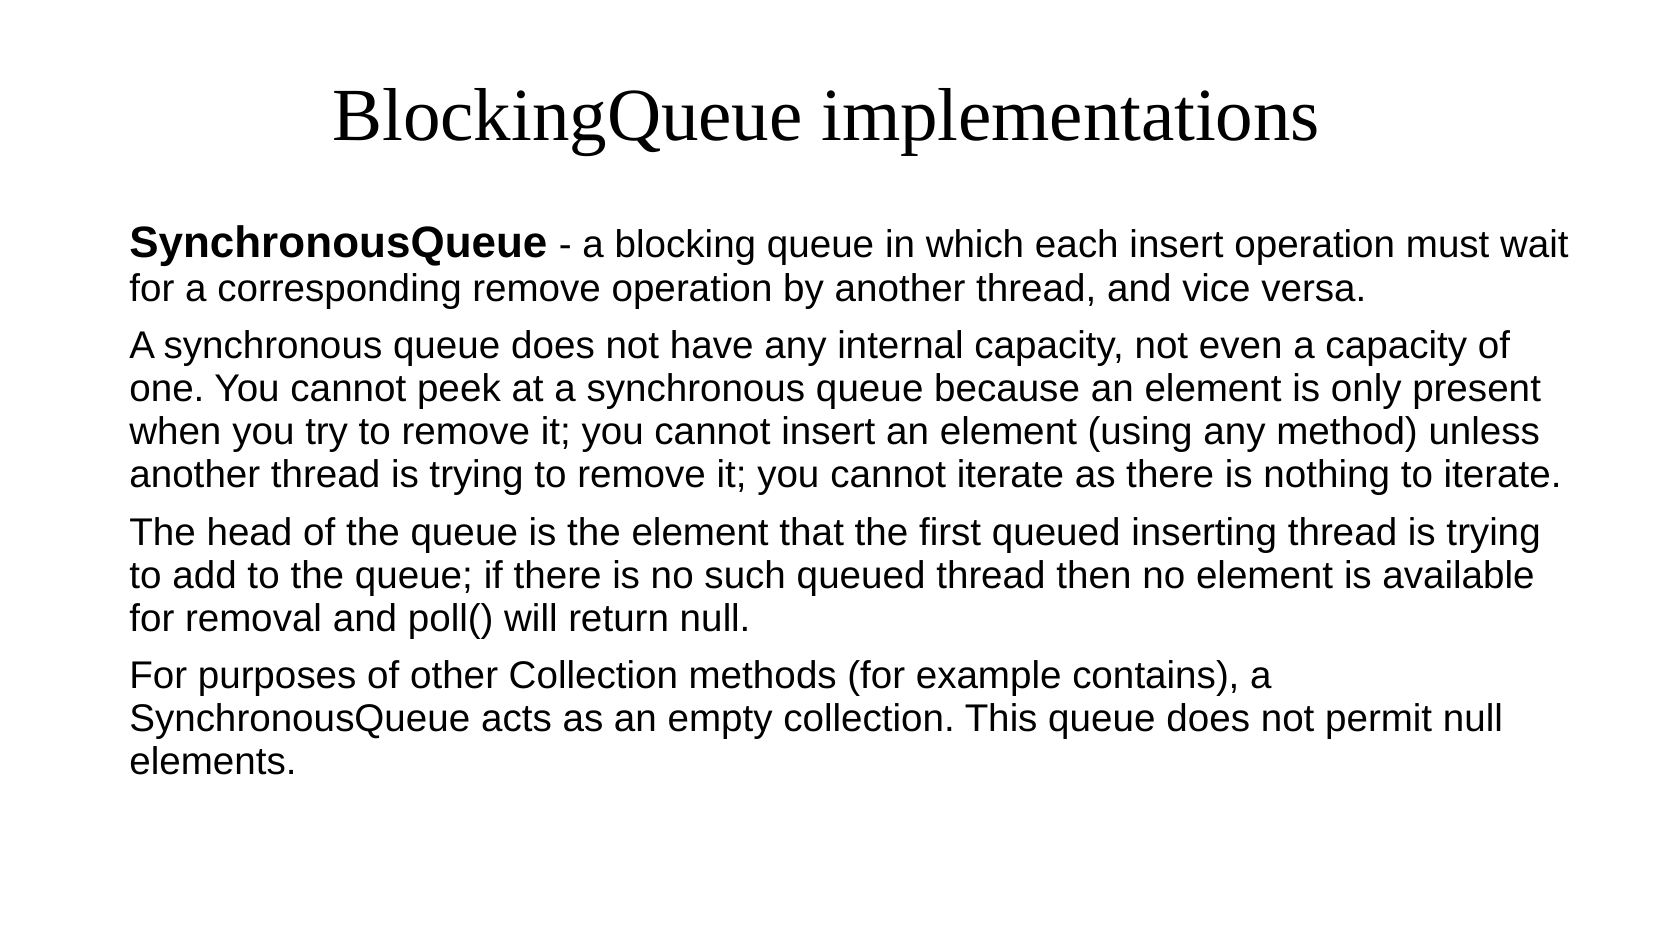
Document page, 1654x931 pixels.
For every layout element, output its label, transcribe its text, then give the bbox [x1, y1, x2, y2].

title BlockingQueue implementations [82, 36, 1571, 193]
list SynchronousQueue - a blocking queue in which each insert operation must wait for a corresponding remove operation by another thread, and vice versa. A synchronous queue does not have any internal capacity, not even a capacity of one. You cannot peek at a synchronous queue because an element is only present when you try to remove it; you cannot insert an element (using any method) unless another thread is trying to remove it; you cannot iterate as there is nothing to iterate. The head of the queue is the element that the first queued inserting thread is trying to add to the queue; if there is no such queued thread then no element is available for removal and poll() will return null. For purposes of other Collection methods (for example contains), a SynchronousQueue acts as an empty collection. This queue does not permit null elements. [82, 217, 1571, 833]
